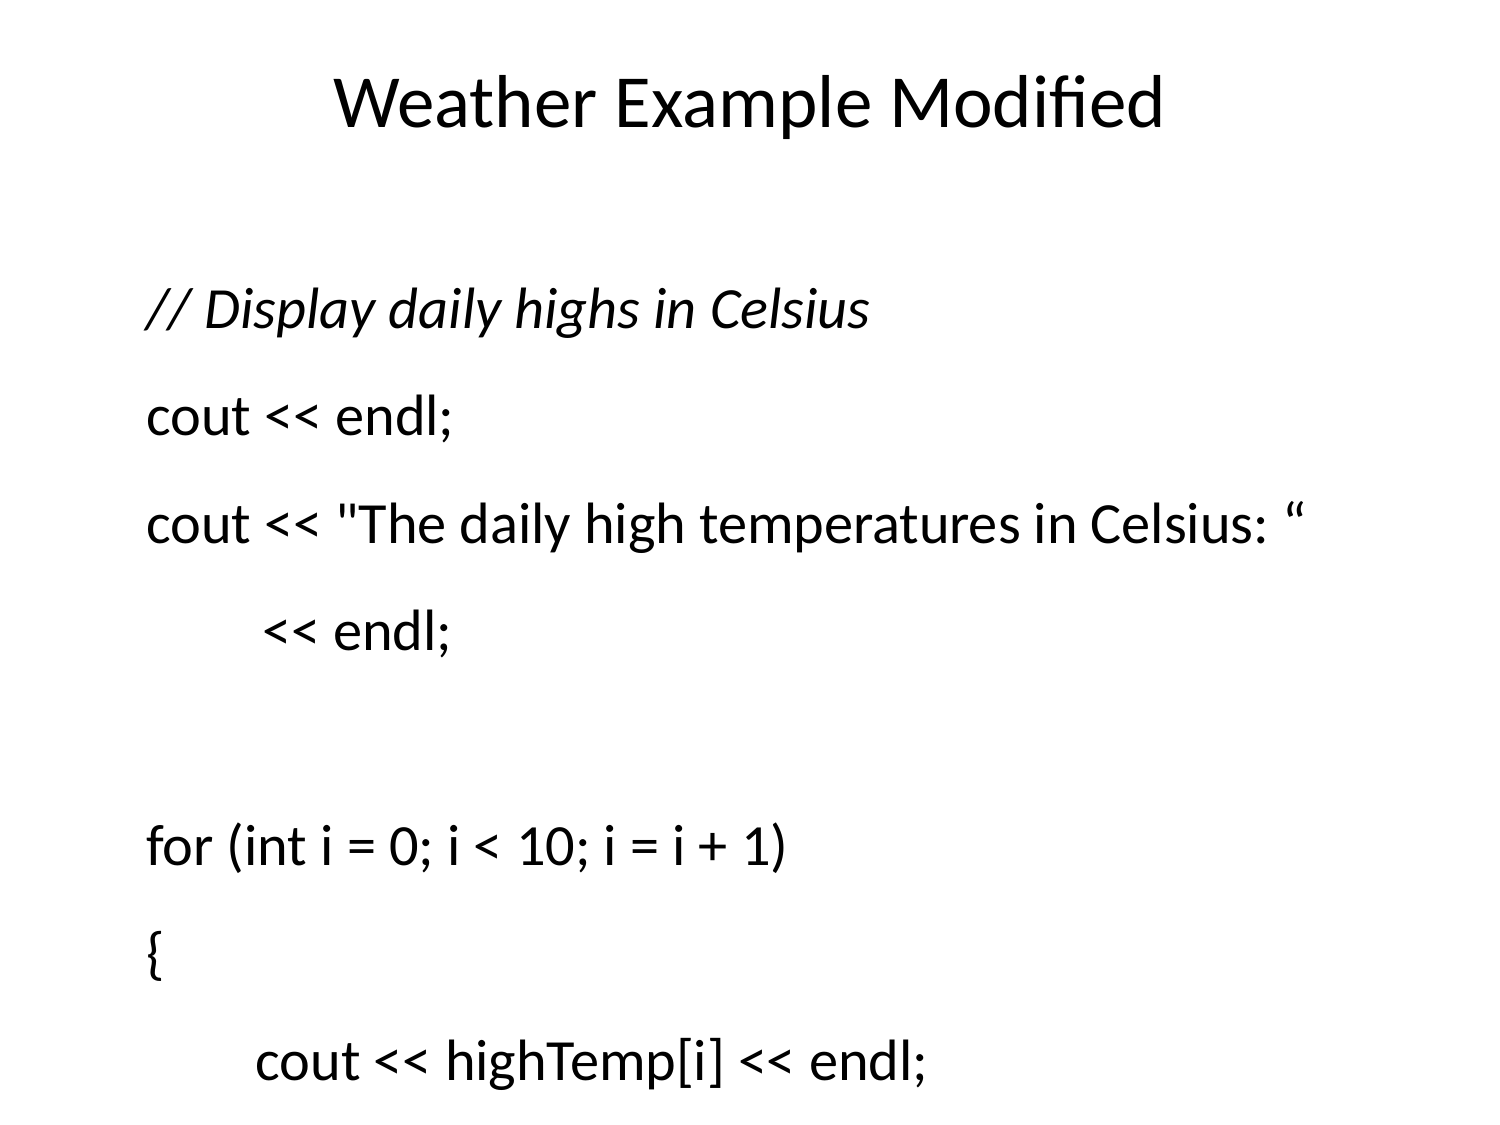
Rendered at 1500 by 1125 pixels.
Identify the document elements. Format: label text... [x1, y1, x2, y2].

title Weather Example Modified [75, 45, 1425, 233]
list // Display daily highs in Celsius cout << endl; cout << "The daily high temperatures in Celsius: “ << endl; for (int i = 0; i < 10; i = i + 1) { cout << highTemp[i] << endl; } [75, 262, 1425, 1005]
